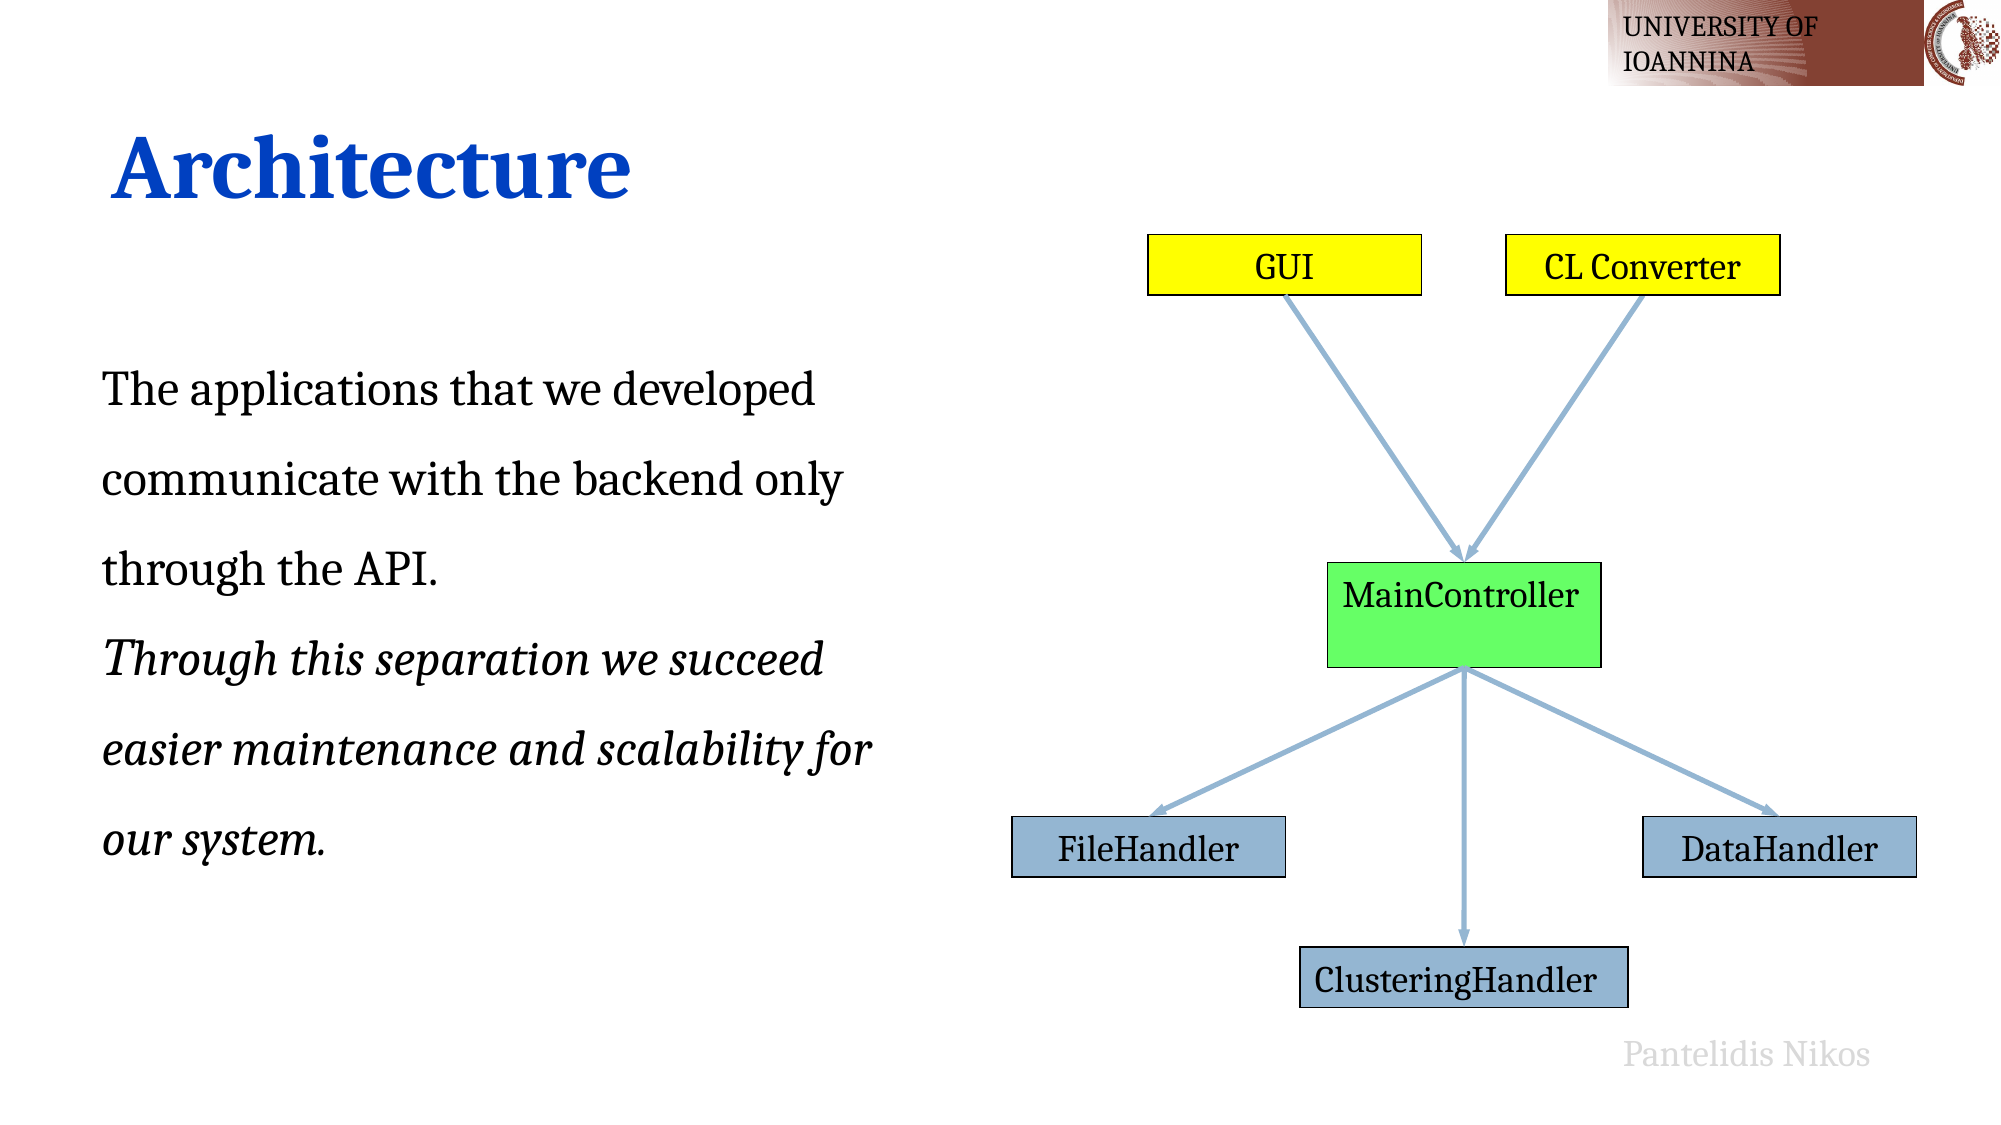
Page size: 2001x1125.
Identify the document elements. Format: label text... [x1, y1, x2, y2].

text_box MainController [1327, 562, 1601, 668]
text_box Architecture [96, 112, 779, 235]
picture [1924, 0, 2001, 86]
text_box FileHandler [1011, 816, 1286, 878]
text_box CL Converter [1506, 234, 1780, 296]
text_box GUI [1148, 234, 1422, 296]
text_box ClusteringHandler [1299, 947, 1629, 1008]
text_box The applications that we developed communicate with the backend only through the API. Τhrough this separation we succeed easier maintenance and scalability for our system. [86, 318, 960, 874]
text_box DataHandler [1642, 816, 1917, 878]
